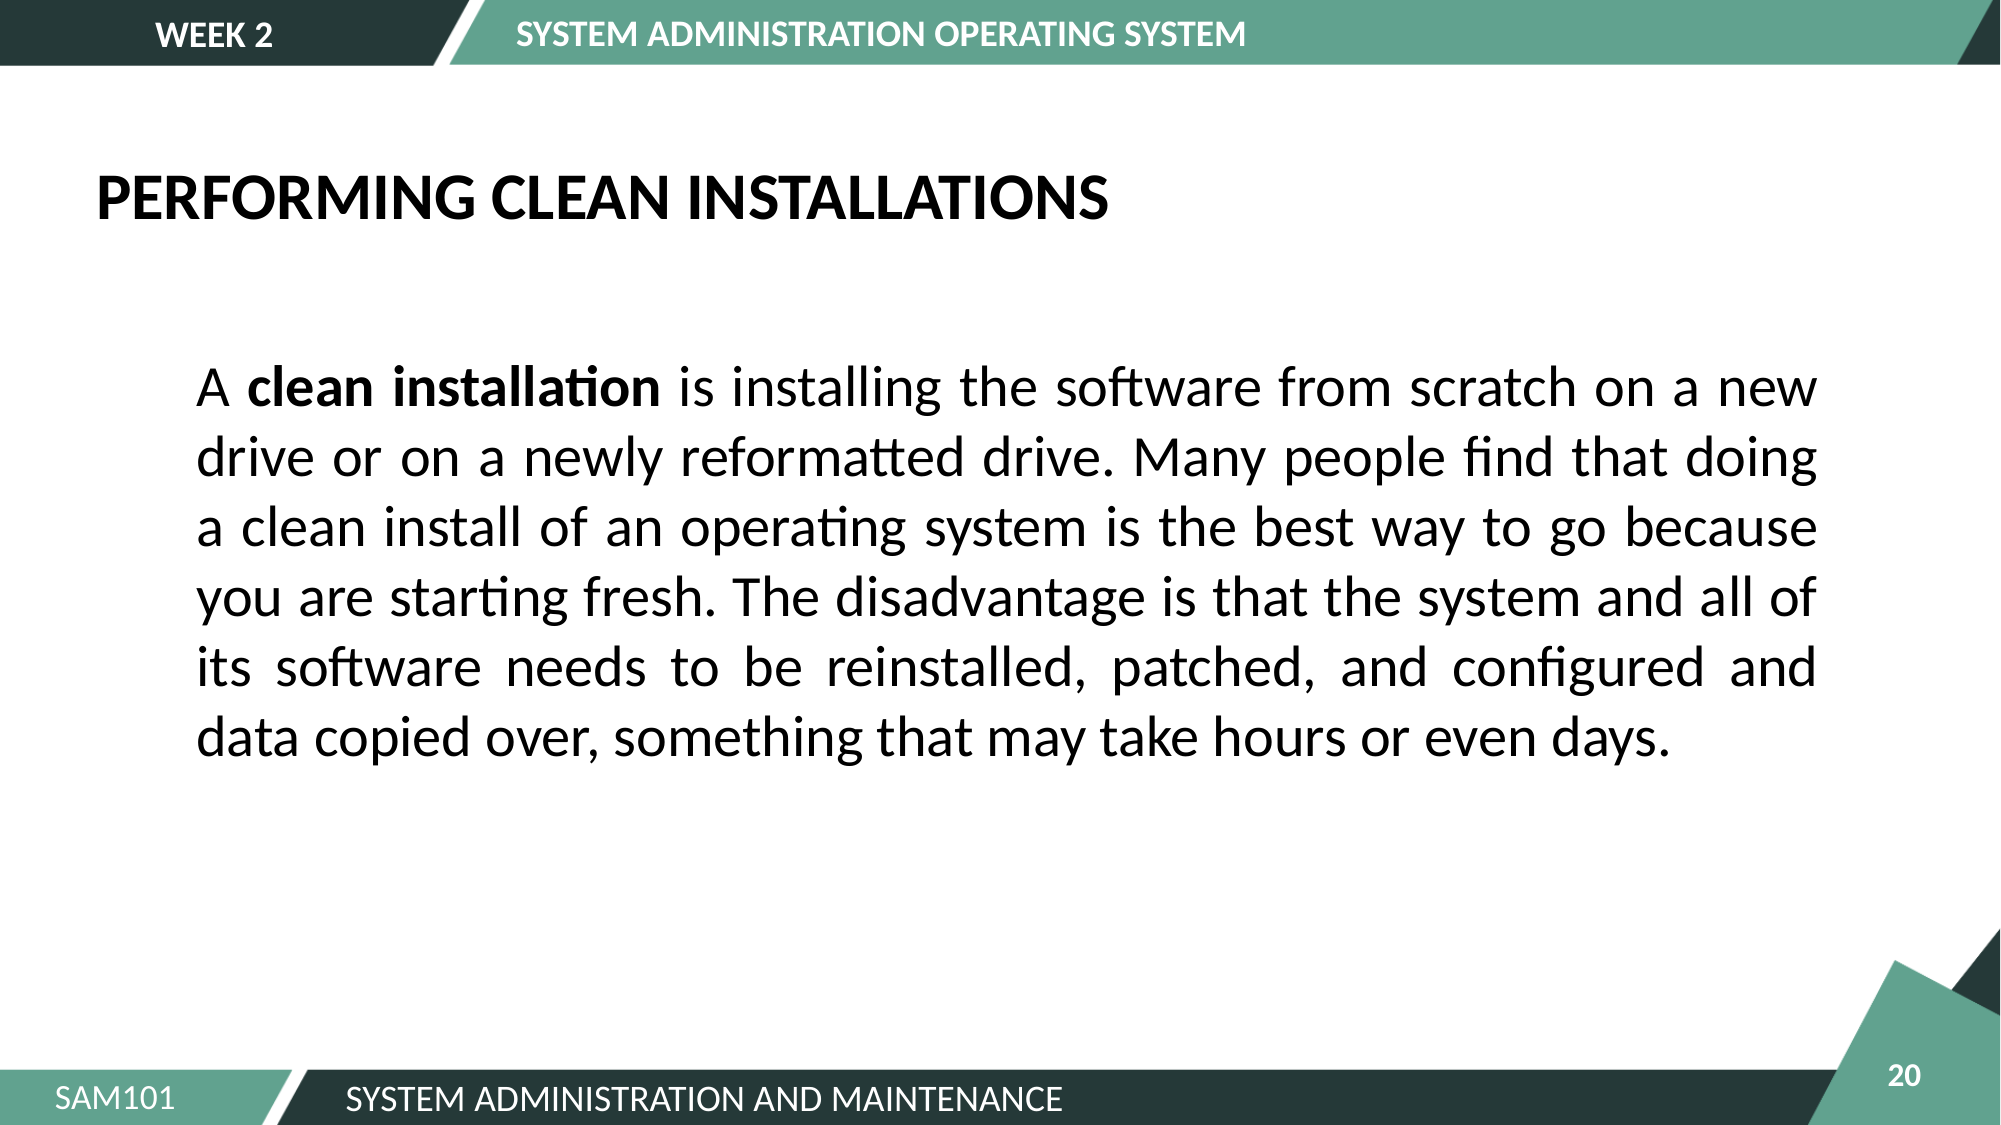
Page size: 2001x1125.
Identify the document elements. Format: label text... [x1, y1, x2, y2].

slide_number <number> [1486, 1042, 1937, 1103]
text_box PERFORMING CLEAN INSTALLATIONS [81, 146, 1233, 249]
picture [0, 0, 2001, 1125]
text_box SAM101 [39, 1066, 233, 1125]
text_box WEEK 2 [98, 2, 331, 63]
text_box A clean installation is installing the software from scratch on a new drive or on a newly reformatted drive. Many people find that doing a clean install of an operating system is the best way to go because you are starting fresh. The disadvantage is that the system and all of its software needs to be reinstalled, patched, and configured and data copied over, something that may take hours or even days. [181, 333, 1834, 784]
text_box SYSTEM ADMINISTRATION AND MAINTENANCE [330, 1066, 1332, 1125]
text_box SYSTEM ADMINISTRATION OPERATING SYSTEM [501, 1, 1937, 62]
